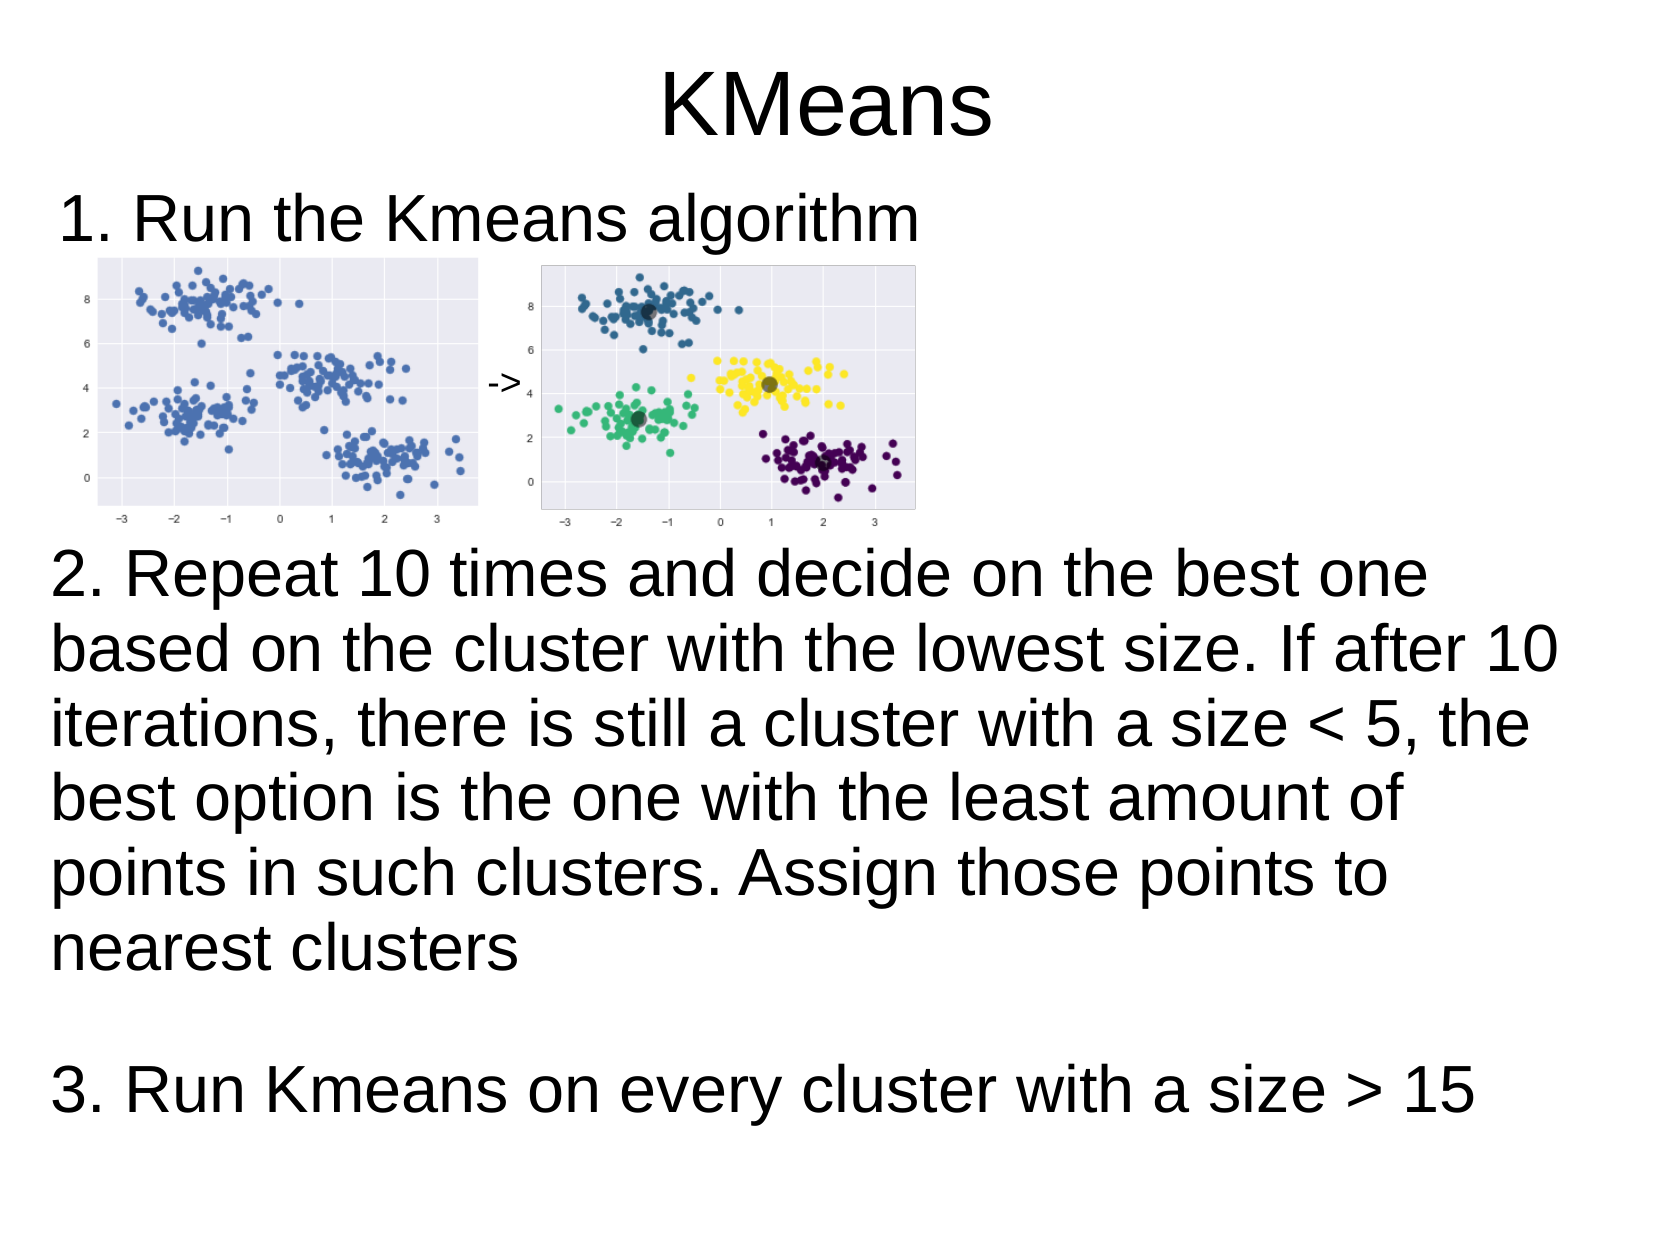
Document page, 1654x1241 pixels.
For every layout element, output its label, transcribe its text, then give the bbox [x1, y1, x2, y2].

text_box -> [472, 354, 519, 412]
text_box 2. Repeat 10 times and decide on the best one based on the cluster with the lowest size. If after 10 iterations, there is still a cluster with a size < 5, the best option is the one with the least amount of points in such clusters. Assign those points to nearest clusters [35, 528, 1607, 993]
subtitle 1. Run the Kmeans algorithm [0, 141, 993, 295]
picture [519, 259, 922, 528]
text_box 3. Run Kmeans on every cluster with a size > 15 [35, 1044, 1524, 1134]
title KMeans [82, 0, 1571, 208]
picture [75, 251, 485, 528]
